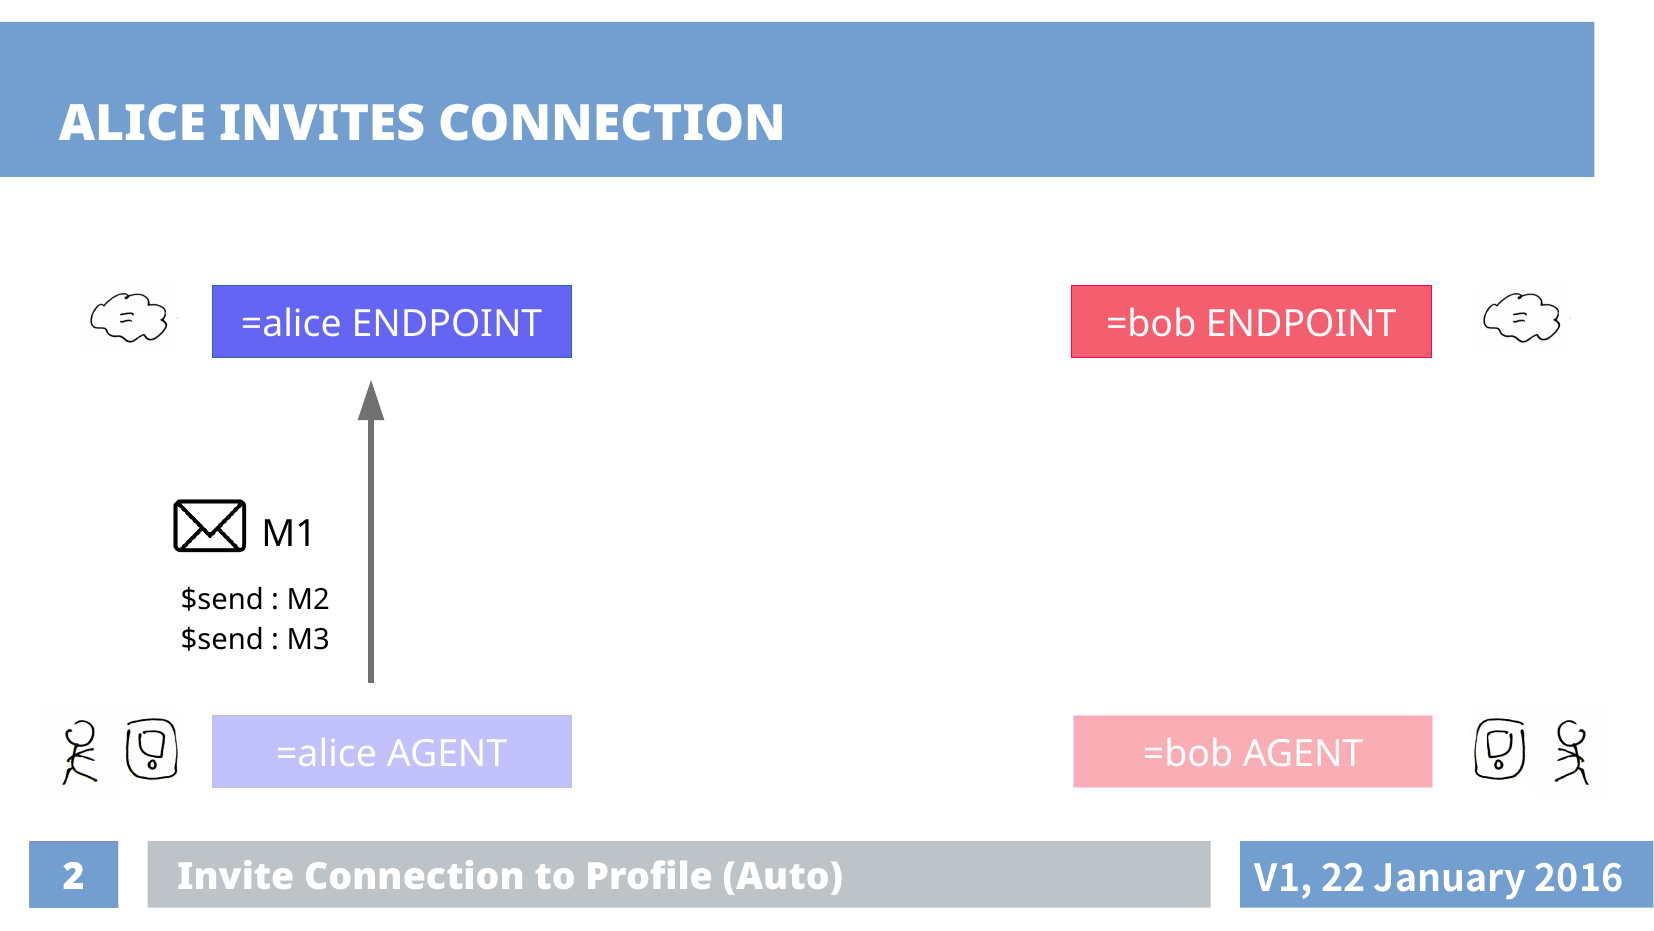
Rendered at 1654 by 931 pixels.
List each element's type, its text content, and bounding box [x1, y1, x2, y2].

text_box $send : M2 $send : M3 [0, 573, 348, 663]
picture [82, 283, 178, 353]
text_box M1 [246, 499, 333, 558]
text_box =bob AGENT [1073, 715, 1433, 788]
text_box =alice AGENT [212, 715, 572, 788]
picture [1475, 283, 1571, 353]
picture [1469, 706, 1611, 798]
text_box =alice ENDPOINT [212, 285, 572, 358]
picture [40, 706, 182, 798]
text_box =bob ENDPOINT [1071, 285, 1432, 358]
picture [170, 496, 249, 555]
title ALICE INVITES CONNECTION [58, 44, 1595, 155]
